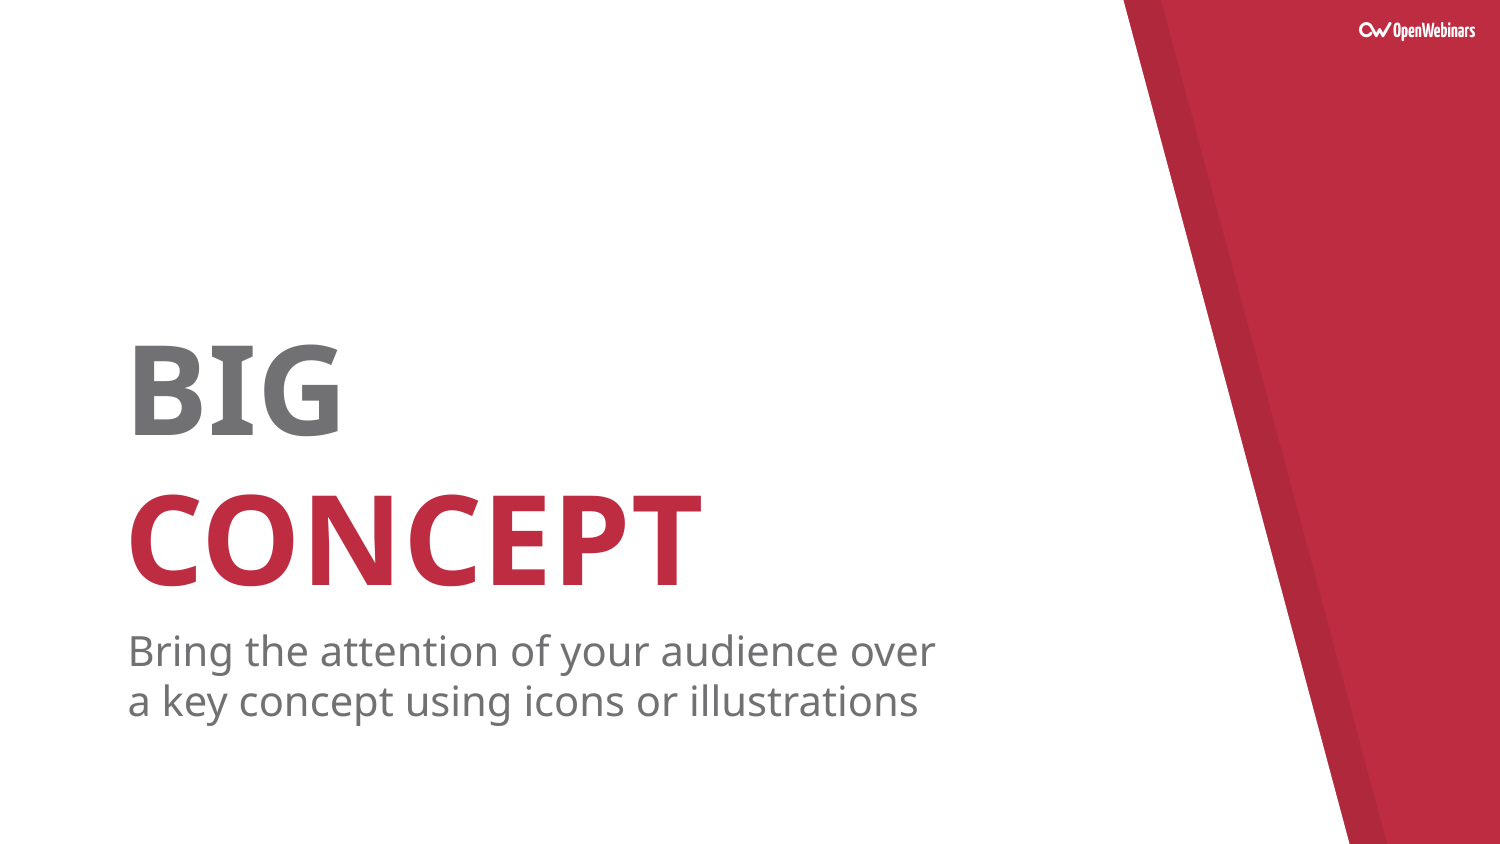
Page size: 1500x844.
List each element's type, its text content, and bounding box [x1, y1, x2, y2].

subtitle Bring the attention of your audience over a key concept using icons or illustrations [112, 609, 974, 739]
picture [1359, 22, 1475, 41]
title BIG CONCEPT [109, 434, 972, 625]
